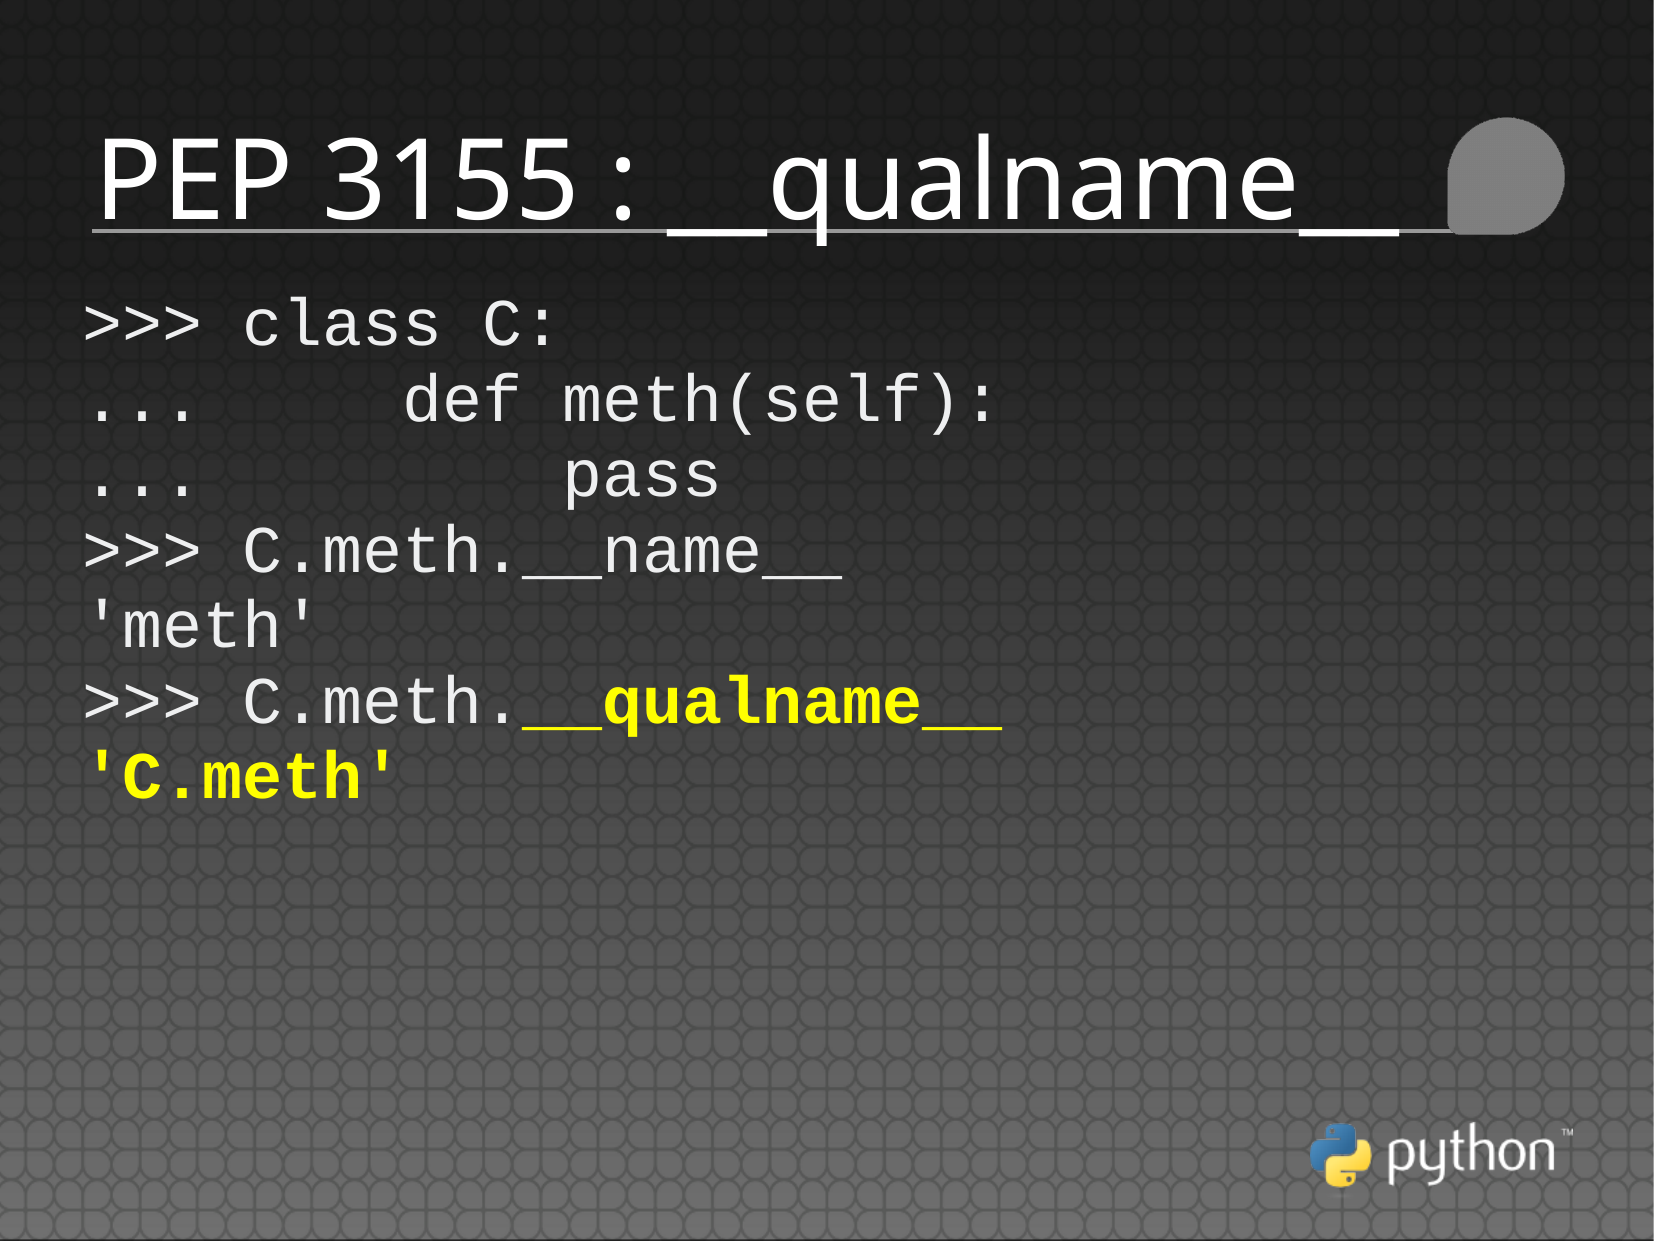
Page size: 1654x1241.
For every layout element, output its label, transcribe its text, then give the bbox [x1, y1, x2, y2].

list >>> class C: ... def meth(self): ... pass >>> C.meth.__name__ 'meth' >>> C.meth.__qualname__ 'C.meth' [82, 290, 1571, 1094]
title PEP 3155 : __qualname__ [94, 100, 1426, 251]
picture [0, 0, 1654, 1241]
